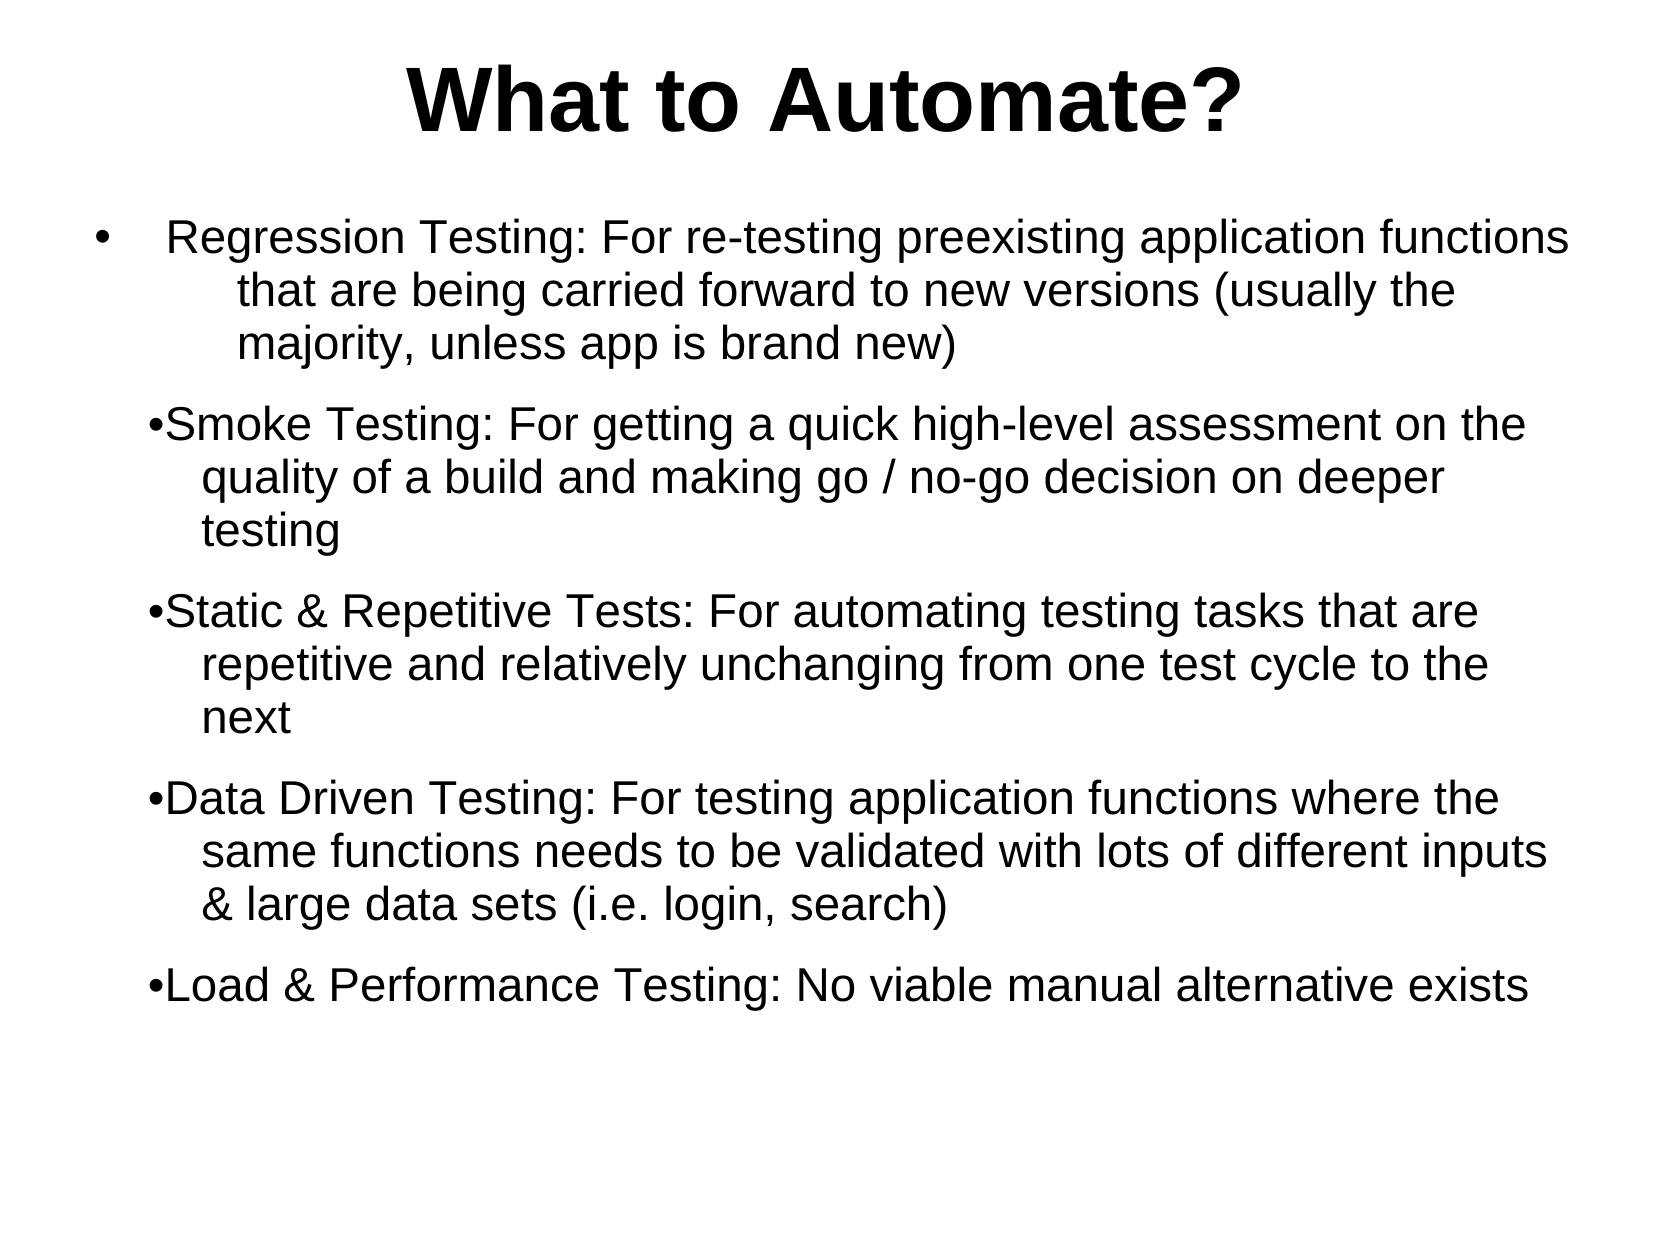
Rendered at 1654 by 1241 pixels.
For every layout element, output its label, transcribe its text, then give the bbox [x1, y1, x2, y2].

title What to Automate? [82, 49, 1571, 257]
list Regression Testing: For re-testing preexisting application functions that are being carried forward to new versions (usually the majority, unless app is brand new) •Smoke Testing: For getting a quick high-level assessment on the quality of a build and making go / no-go decision on deeper testing •Static & Repetitive Tests: For automating testing tasks that are repetitive and relatively unchanging from one test cycle to the next •Data Driven Testing: For testing application functions where the same functions needs to be validated with lots of different inputs & large data sets (i.e. login, search) •Load & Performance Testing: No viable manual alternative exists [94, 206, 1583, 1025]
